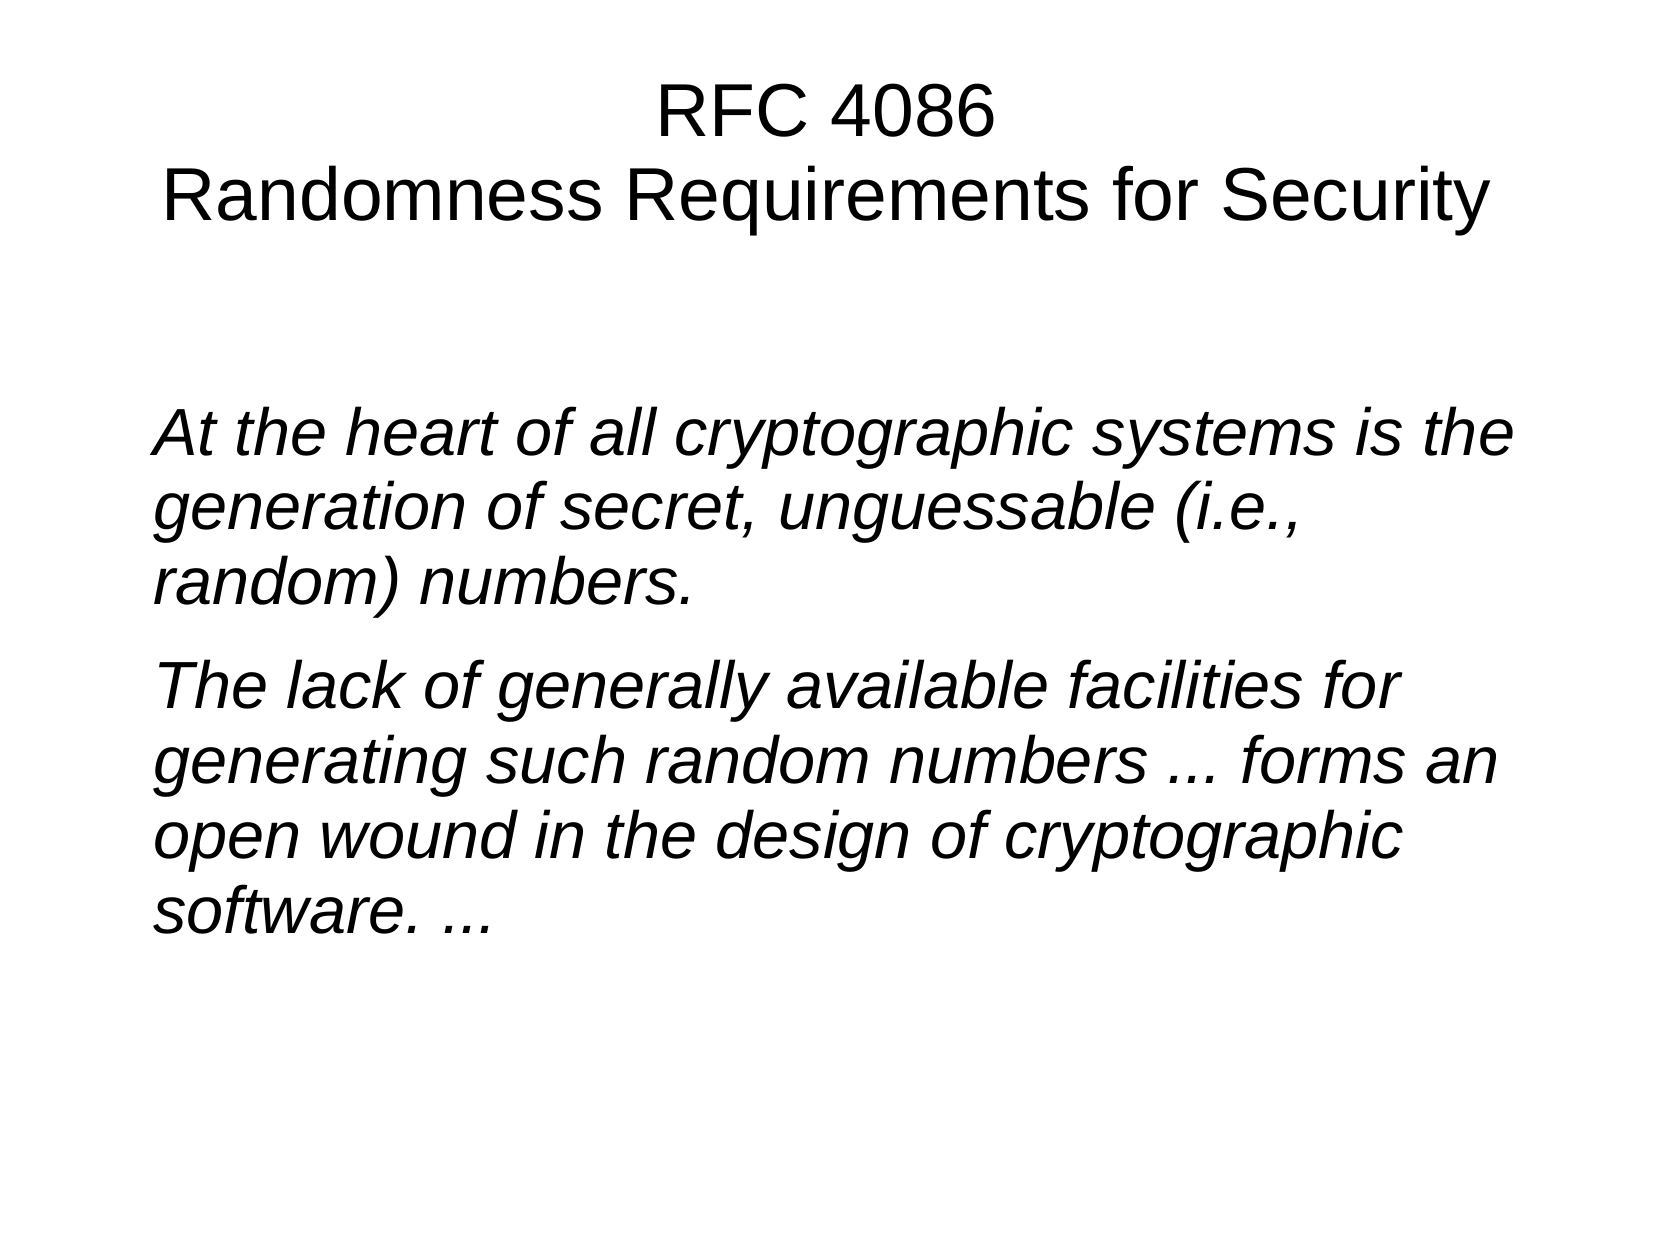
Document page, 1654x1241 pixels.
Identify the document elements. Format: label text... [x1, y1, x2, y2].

title RFC 4086 Randomness Requirements for Security [82, 49, 1571, 257]
list At the heart of all cryptographic systems is the generation of secret, unguessable (i.e., random) numbers. The lack of generally available facilities for generating such random numbers ... forms an open wound in the design of cryptographic software. ... [82, 290, 1571, 1010]
